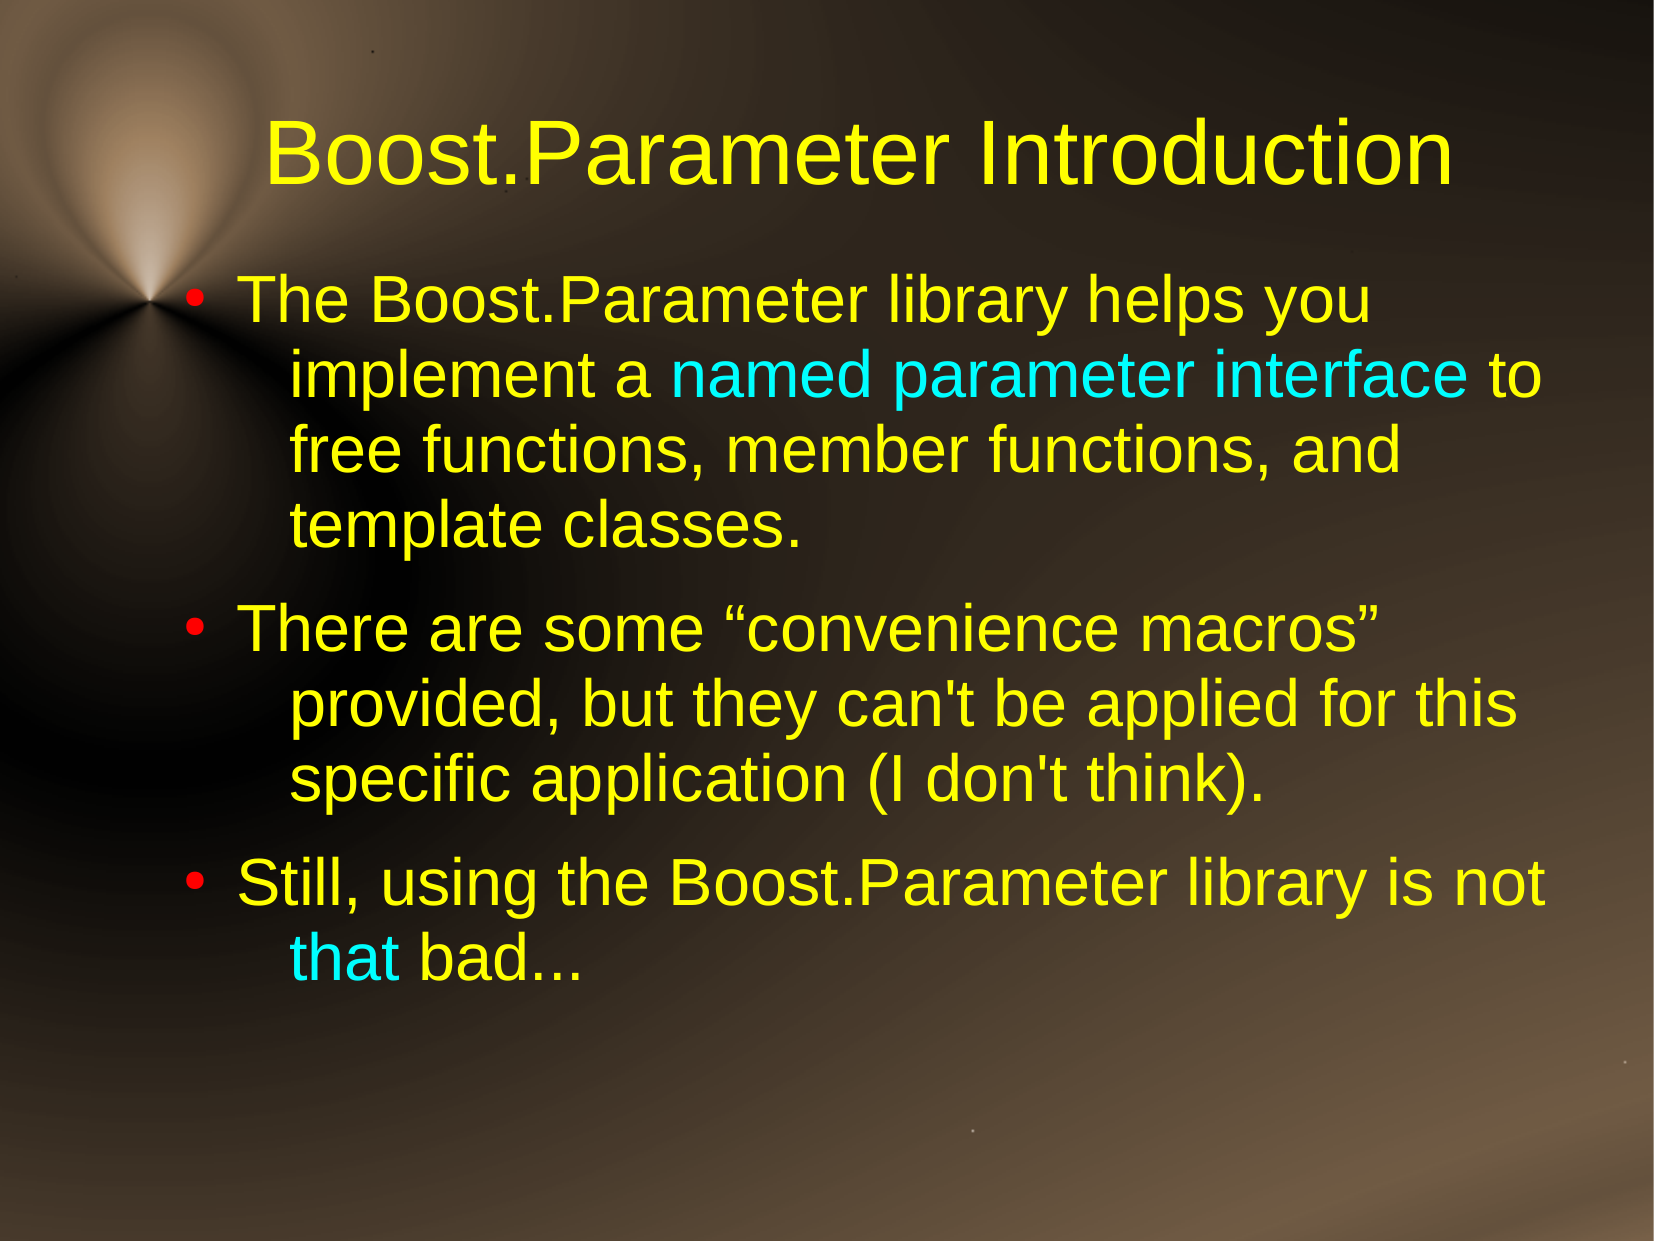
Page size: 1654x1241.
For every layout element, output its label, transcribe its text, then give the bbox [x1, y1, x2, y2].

title Boost.Parameter Introduction [150, 49, 1571, 257]
list The Boost.Parameter library helps you implement a named parameter interface to free functions, member functions, and template classes. There are some “convenience macros” provided, but they can't be applied for this specific application (I don't think). Still, using the Boost.Parameter library is not that bad... [147, 262, 1571, 1109]
picture [0, 0, 1654, 1241]
